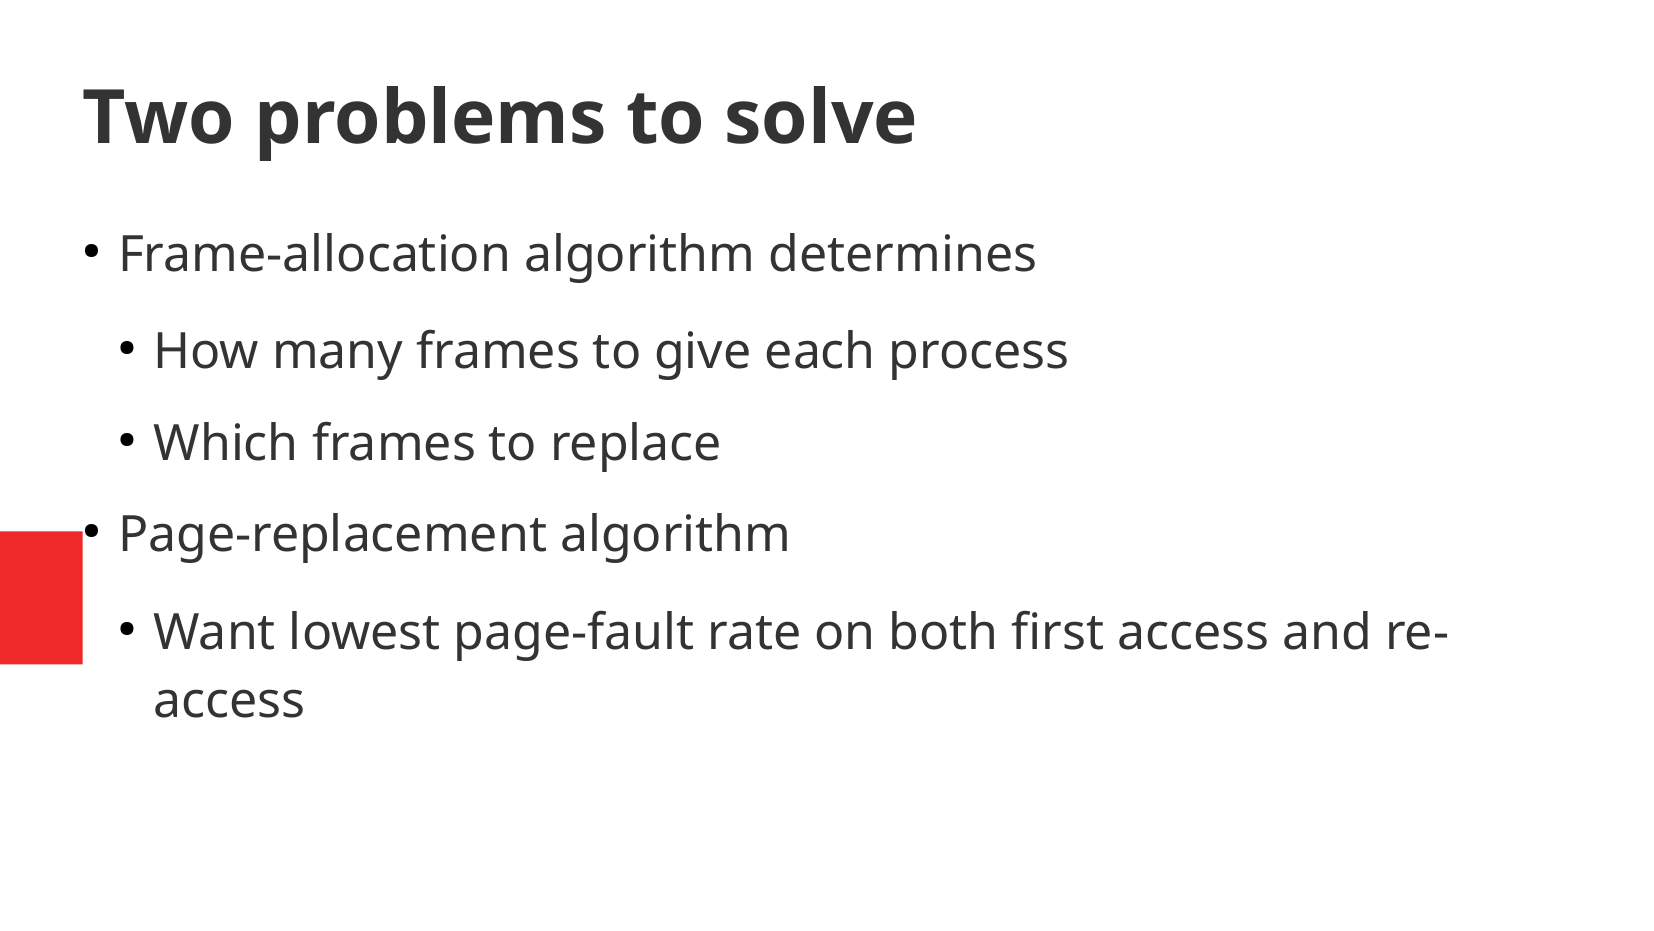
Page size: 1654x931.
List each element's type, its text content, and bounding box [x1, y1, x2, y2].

title Two problems to solve [82, 37, 1571, 193]
list Frame-allocation algorithm determines How many frames to give each process Which frames to replace Page-replacement algorithm Want lowest page-fault rate on both first access and re-access [82, 217, 1595, 910]
